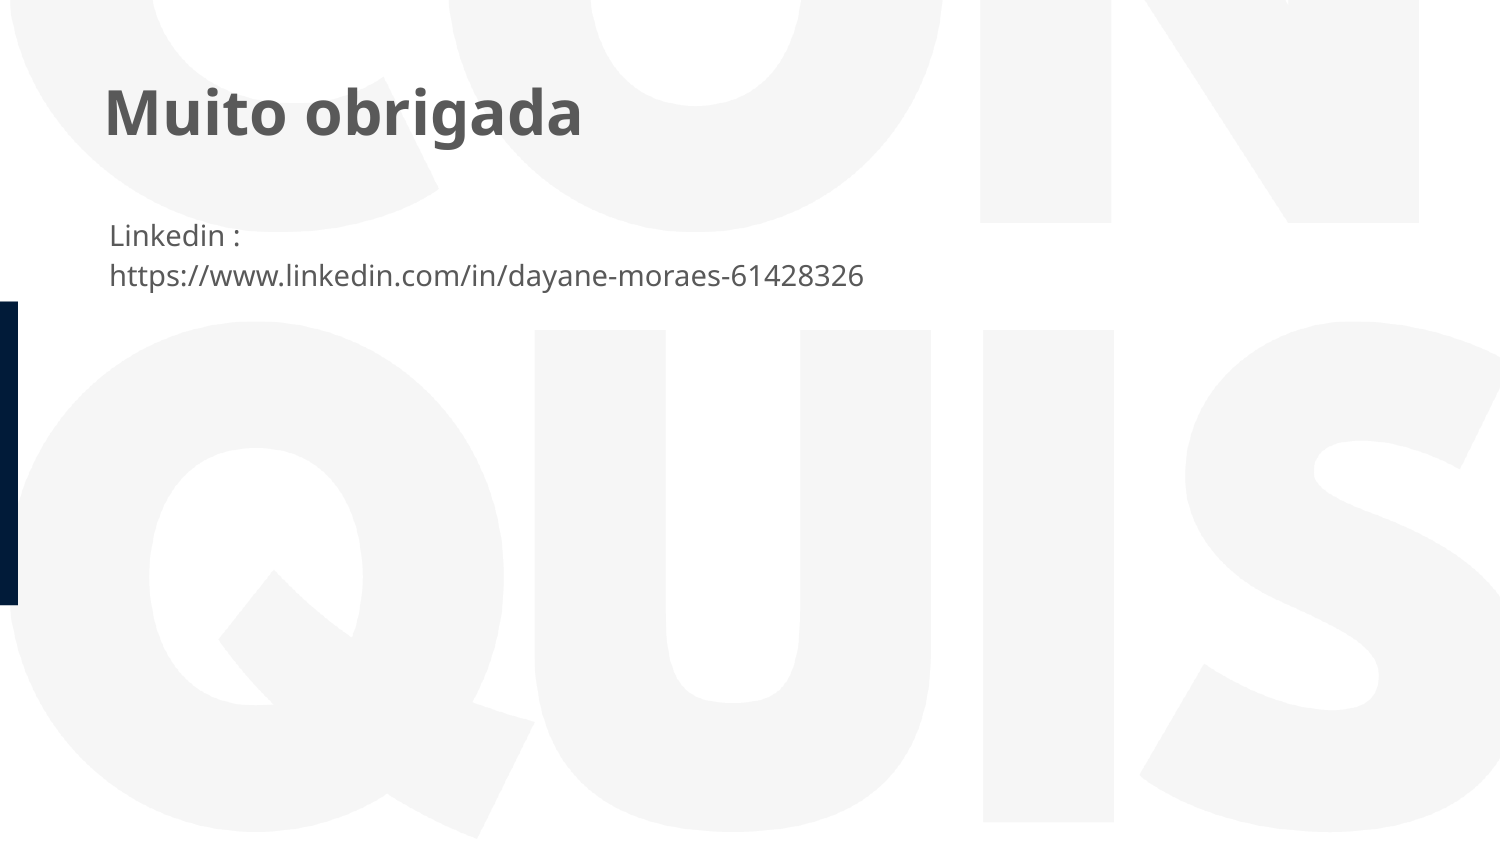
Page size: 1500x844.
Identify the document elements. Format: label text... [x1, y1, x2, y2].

list Linkedin : https://www.linkedin.com/in/dayane-moraes-61428326 [97, 171, 1440, 737]
list Muito obrigada [92, 64, 765, 166]
picture [0, 0, 1500, 844]
